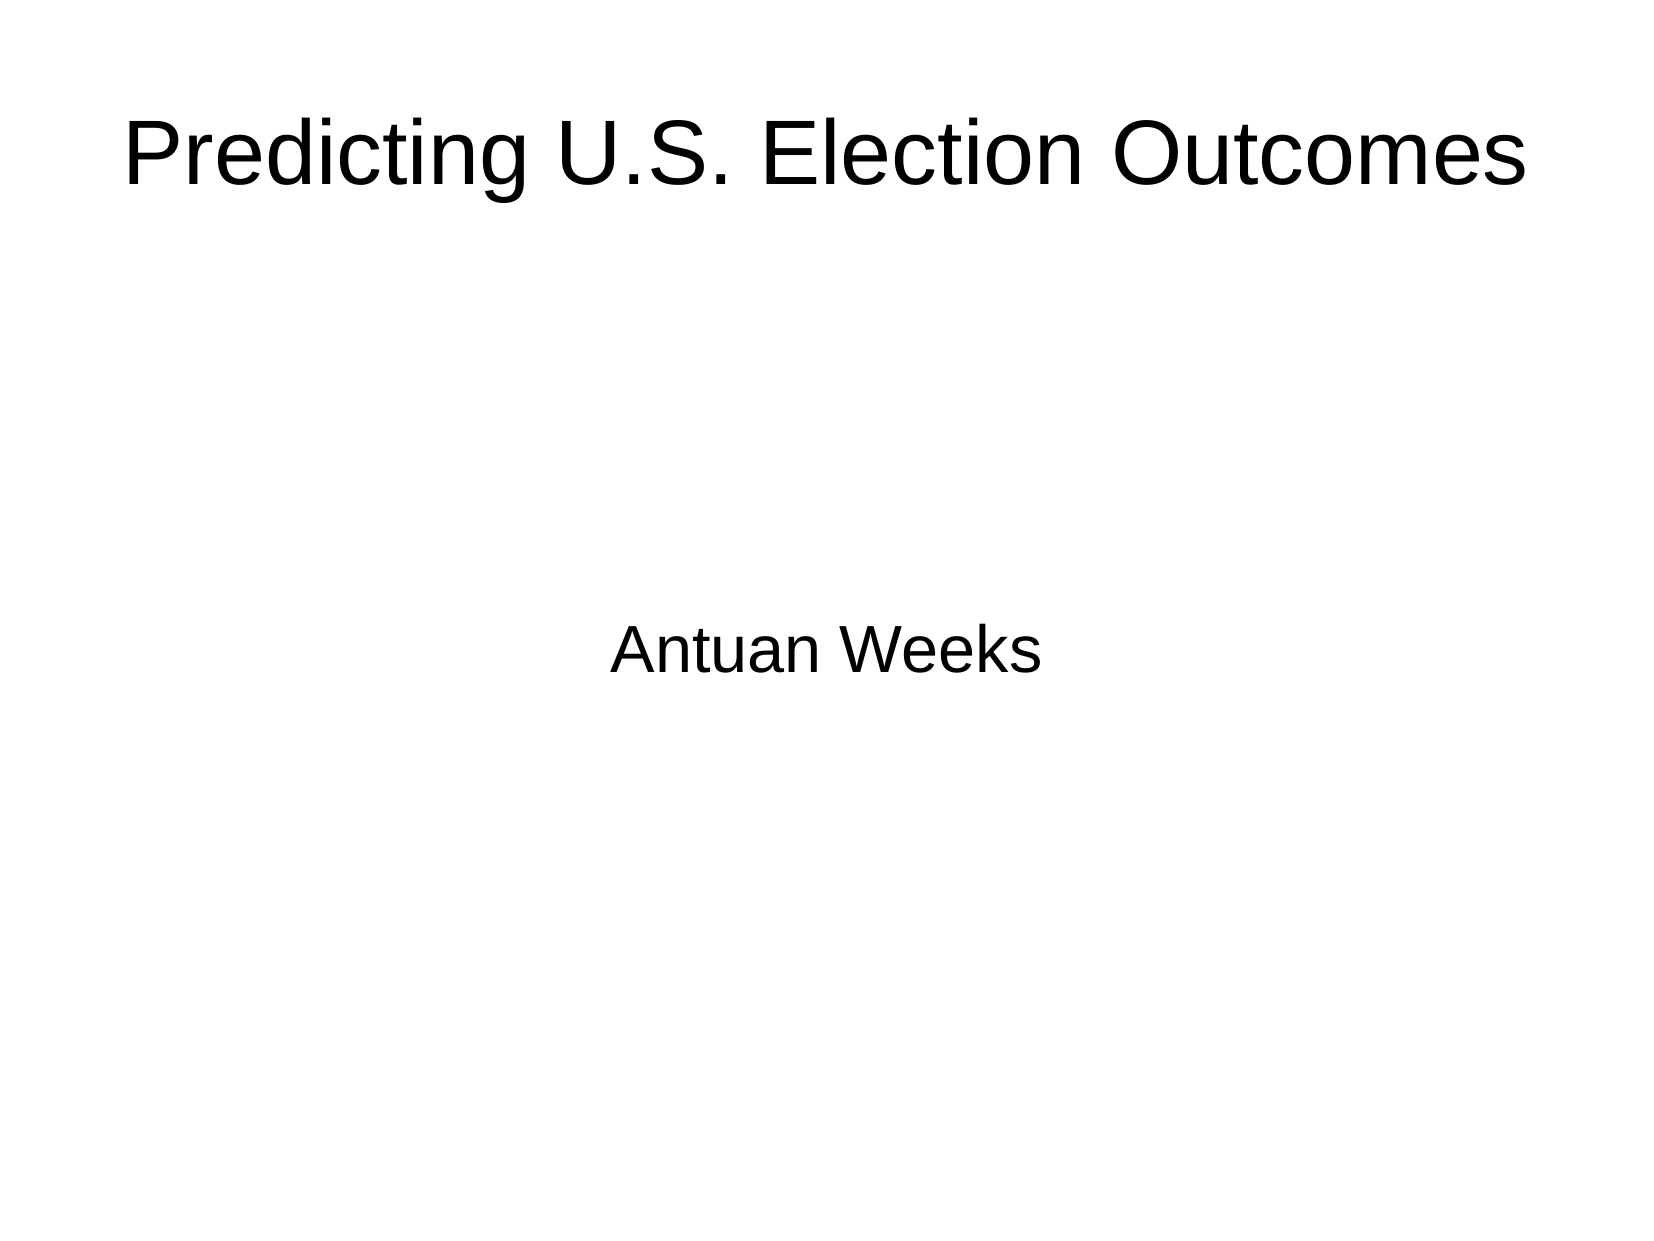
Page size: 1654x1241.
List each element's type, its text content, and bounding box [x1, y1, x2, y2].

title Predicting U.S. Election Outcomes [82, 49, 1571, 257]
subtitle Antuan Weeks [82, 290, 1571, 1010]
